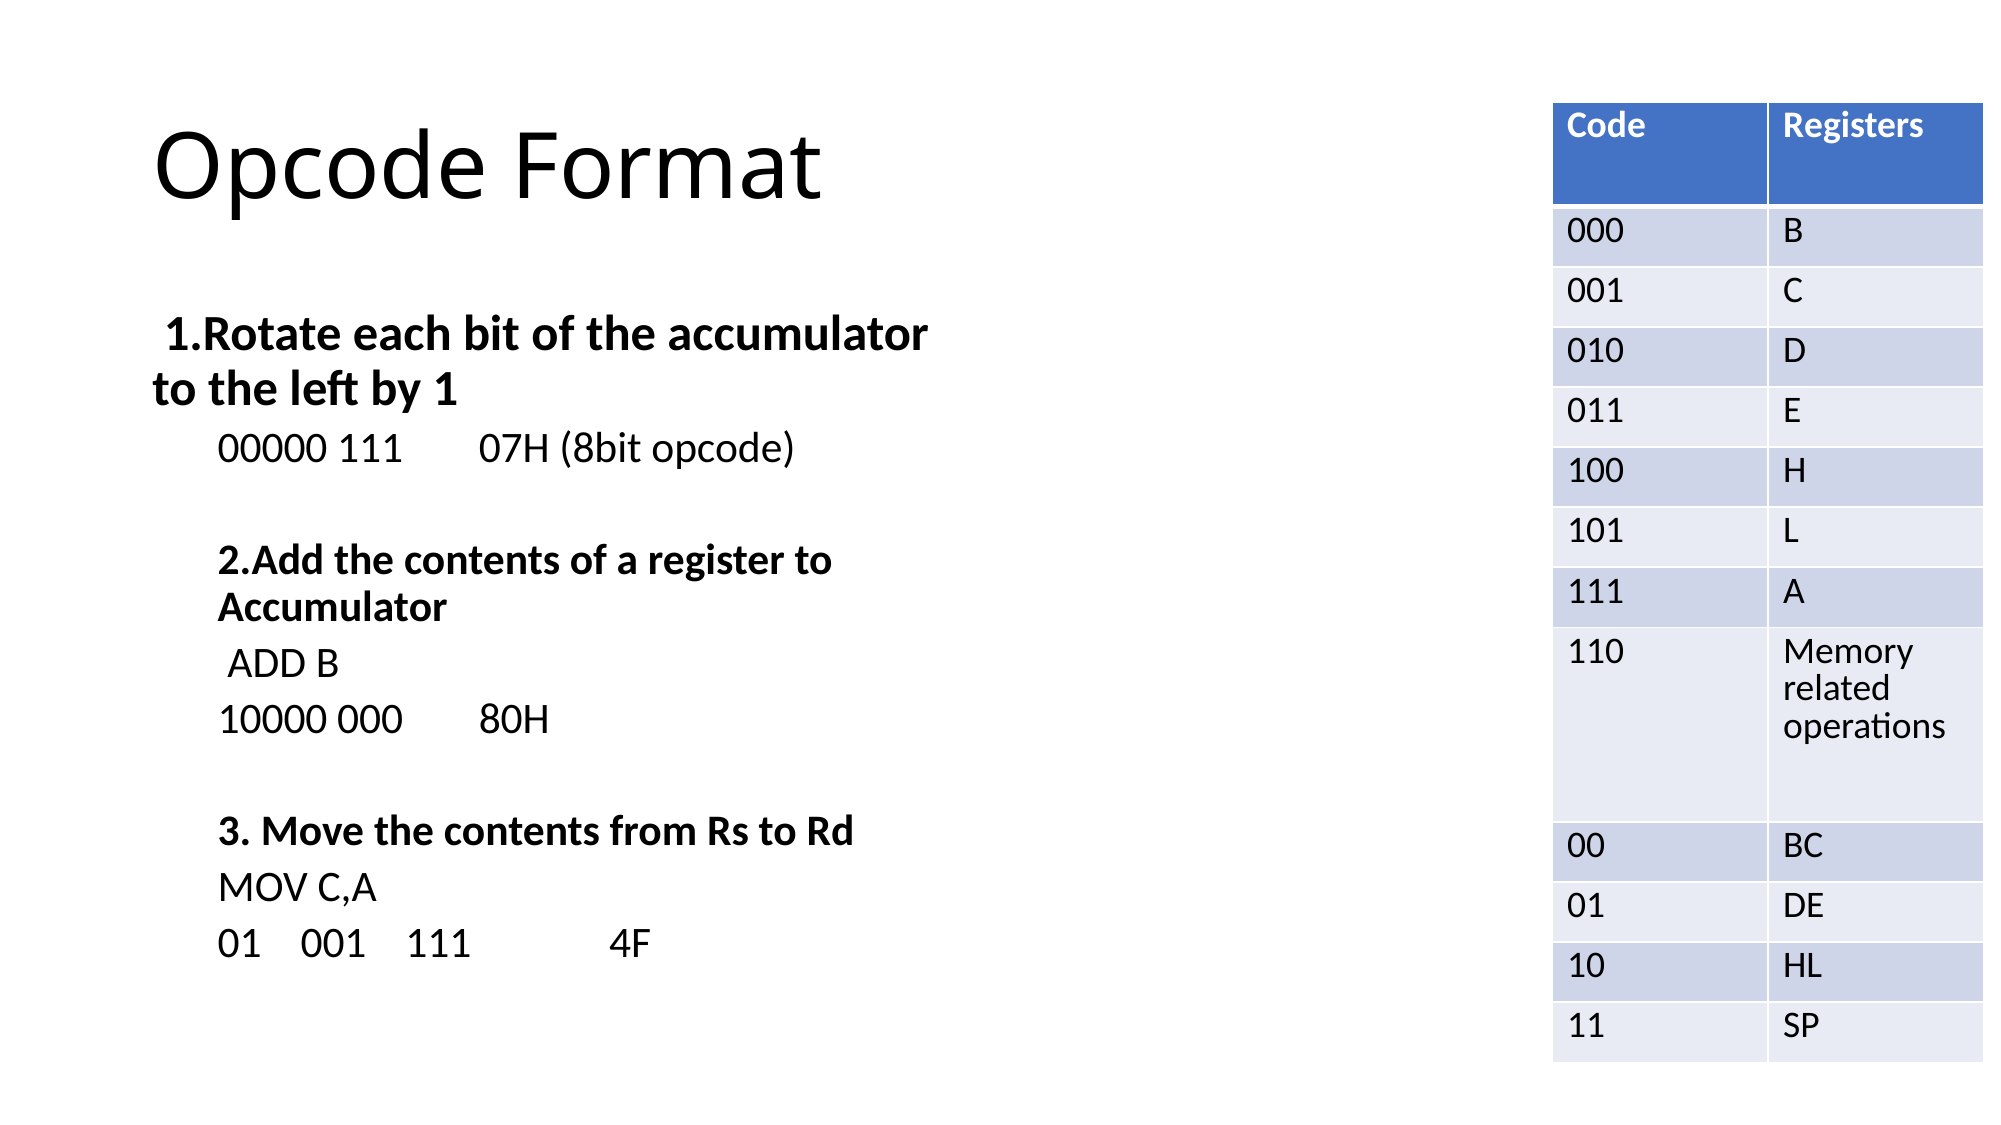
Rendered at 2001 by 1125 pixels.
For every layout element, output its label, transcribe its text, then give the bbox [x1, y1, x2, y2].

table_cell 101 [1553, 508, 1767, 566]
table_cell 001 [1553, 268, 1767, 326]
table_cell E [1769, 388, 1983, 446]
table_cell D [1769, 328, 1983, 386]
table_cell A [1769, 568, 1983, 627]
table_cell 10 [1553, 943, 1767, 1001]
table_cell 110 [1553, 628, 1767, 821]
table_cell 00 [1553, 823, 1767, 881]
table_header Registers [1769, 103, 1983, 204]
table_cell Memory related operations [1769, 628, 1983, 821]
table_cell 11 [1553, 1003, 1767, 1062]
table_cell H [1769, 448, 1983, 506]
table_cell 011 [1553, 388, 1767, 446]
table_header Code [1553, 103, 1767, 204]
table_cell 01 [1553, 883, 1767, 941]
title Opcode Format [137, 59, 1863, 278]
table_cell C [1769, 268, 1983, 326]
table_cell SP [1769, 1003, 1983, 1062]
table_cell 100 [1553, 448, 1767, 506]
table_cell 000 [1553, 209, 1767, 266]
table_cell B [1769, 209, 1983, 266]
table_cell 111 [1553, 568, 1767, 627]
table_cell L [1769, 508, 1983, 566]
table_cell HL [1769, 943, 1983, 1001]
list 1.Rotate each bit of the accumulator to the left by 1 00000 111 07H (8bit opcode) 2.Add the contents of a register to Accumulator ADD B 10000 000 80H 3. Move the contents from Rs to Rd MOV C,A 01 001 111 4F [137, 299, 975, 975]
table_cell BC [1769, 823, 1983, 881]
table_cell DE [1769, 883, 1983, 941]
table_cell 010 [1553, 328, 1767, 386]
